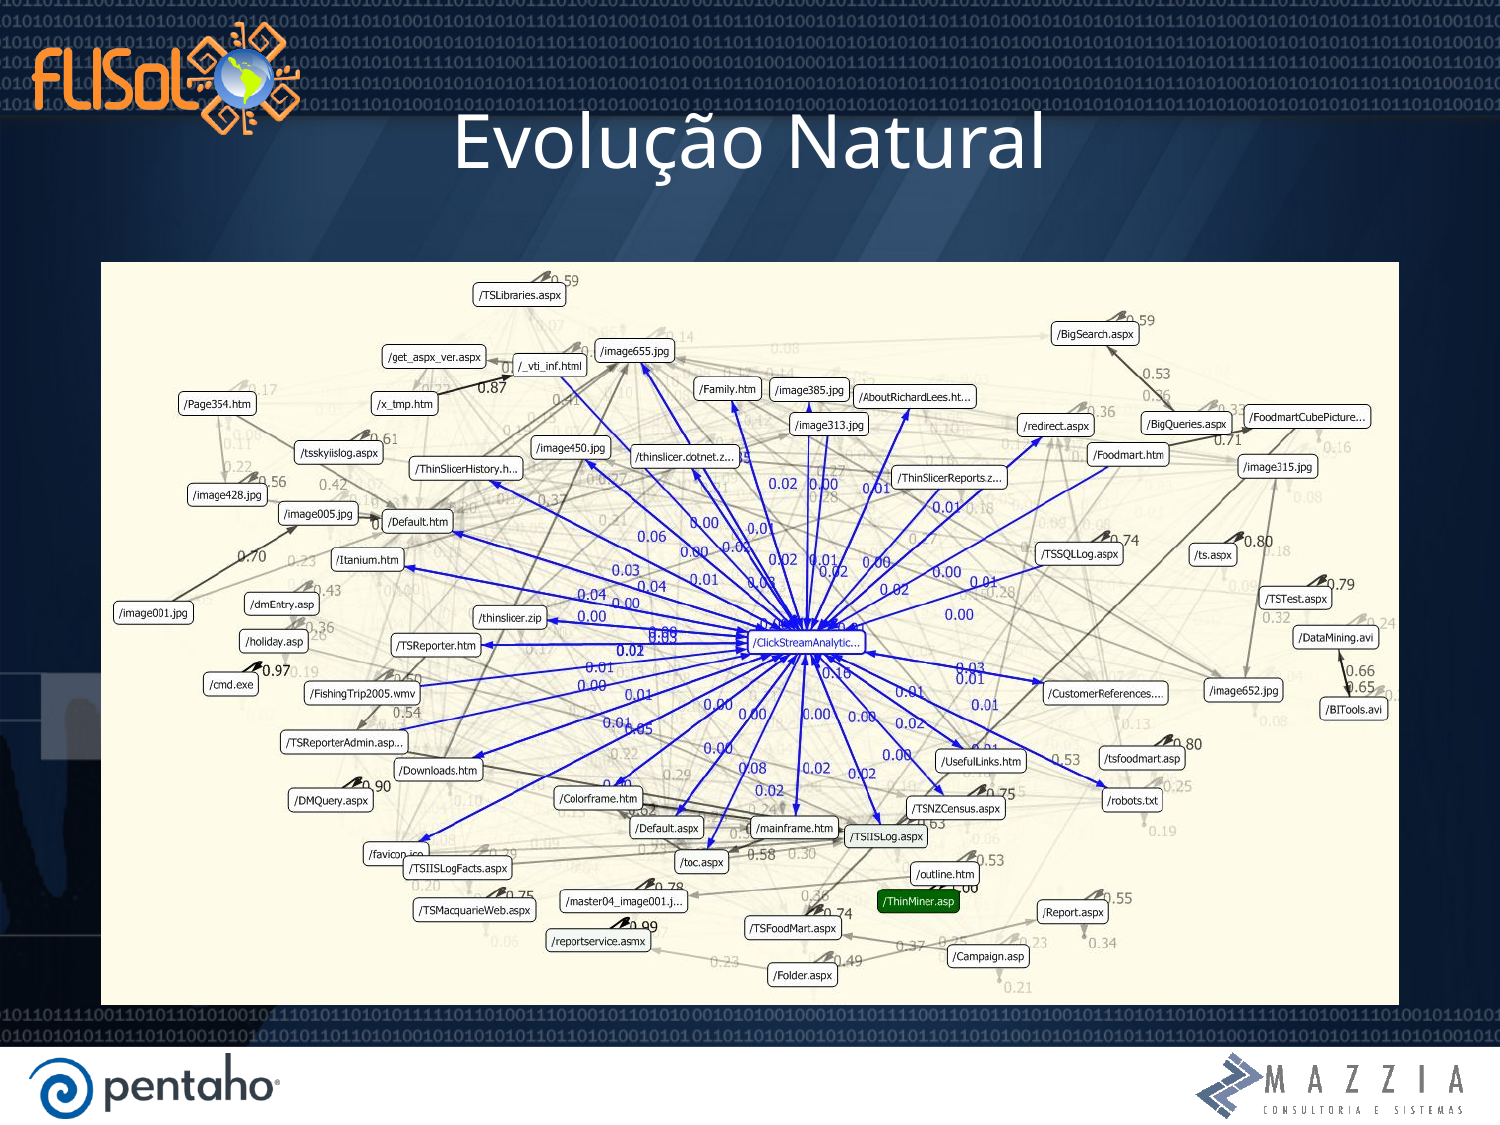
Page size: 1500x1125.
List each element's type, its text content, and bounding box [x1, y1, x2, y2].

title Evolução Natural [75, 45, 1426, 233]
picture [1195, 1052, 1463, 1119]
picture [0, 0, 1500, 1046]
picture [29, 1053, 280, 1119]
